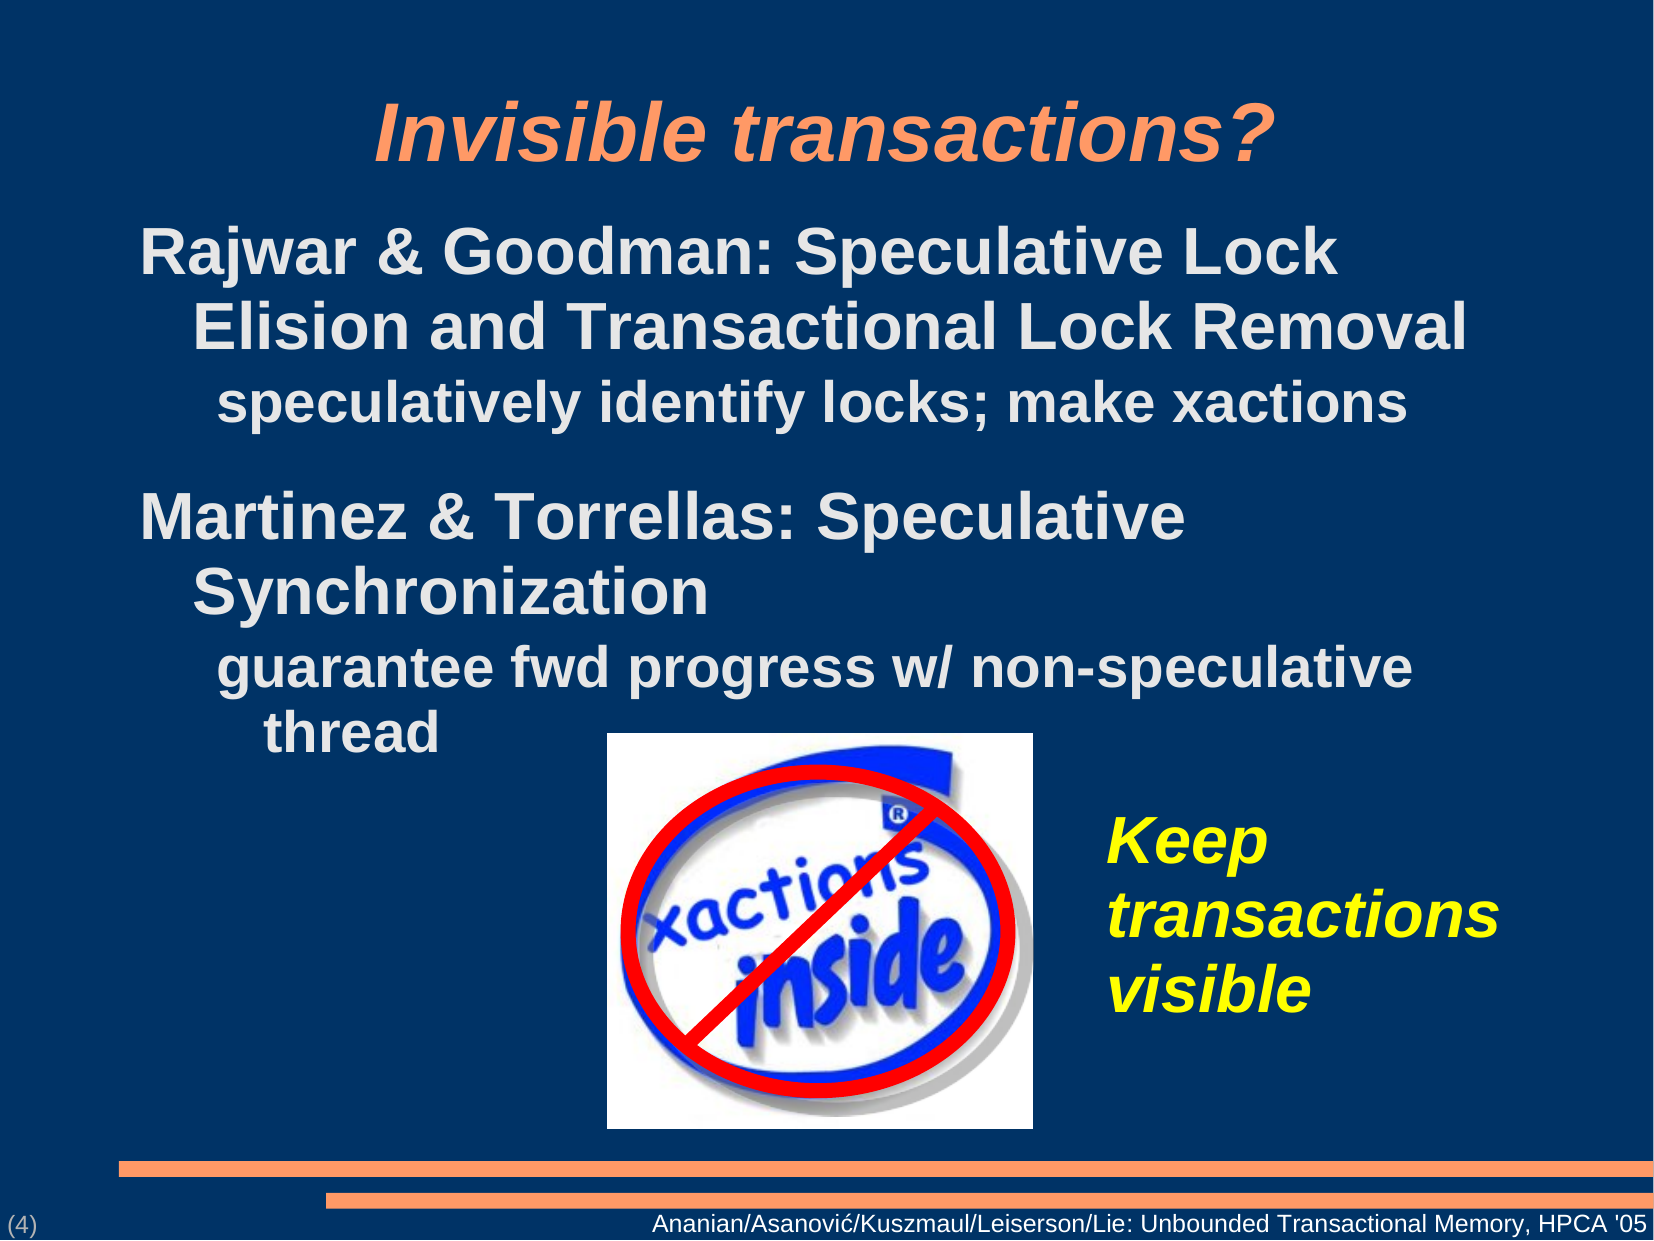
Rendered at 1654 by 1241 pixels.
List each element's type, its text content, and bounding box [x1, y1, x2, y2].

picture [636, 780, 842, 950]
text_box Keep transactions visible [1106, 802, 1654, 1116]
picture [814, 930, 1018, 1101]
picture [607, 733, 1033, 1129]
title Invisible transactions? [51, 28, 1600, 236]
picture [699, 822, 1000, 1083]
picture [654, 798, 917, 1034]
list Rajwar & Goodman: Speculative Lock Elision and Transactional Lock Removal speculatively identify locks; make xactions Martinez & Torrellas: Speculative Synchronization guarantee fwd progress w/ non-speculative thread [121, 213, 1561, 932]
